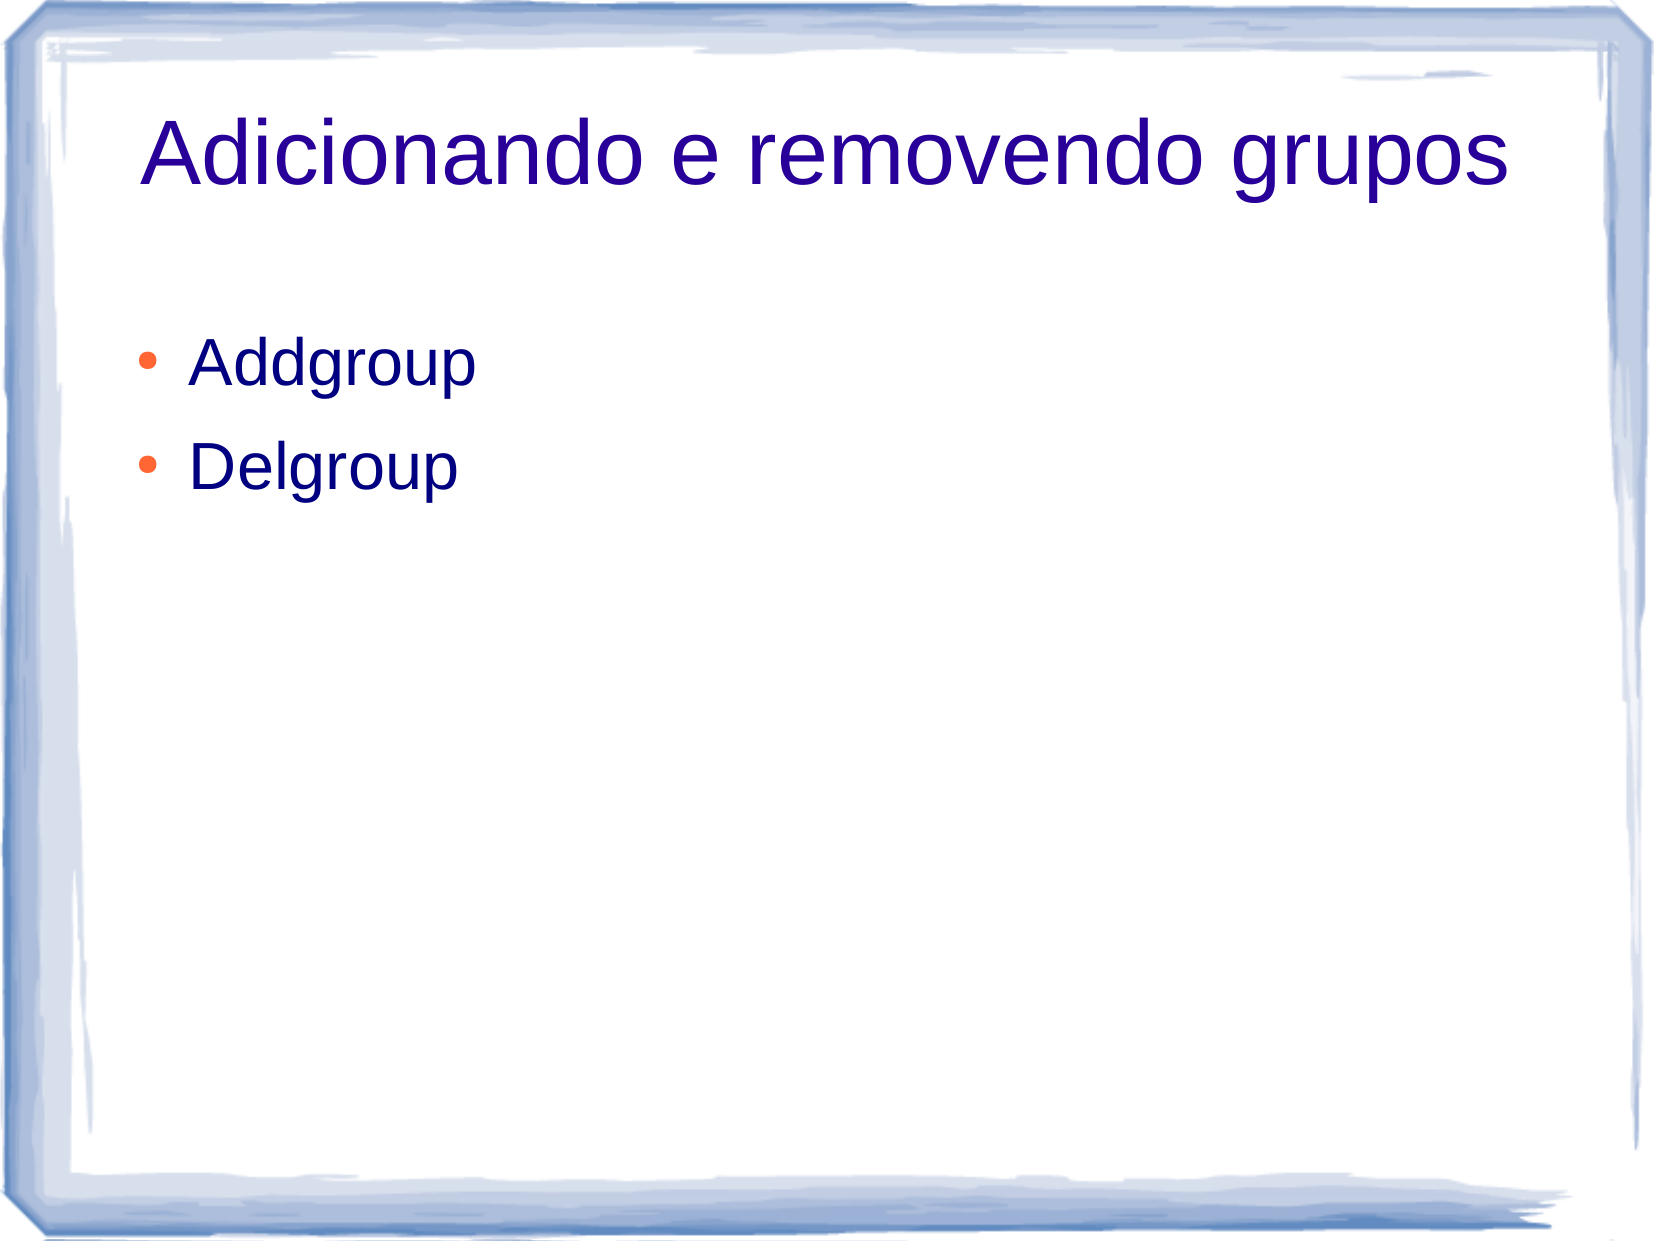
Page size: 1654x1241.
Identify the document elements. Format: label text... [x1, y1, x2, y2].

picture [0, 0, 1654, 1241]
title Adicionando e removendo grupos [82, 49, 1571, 257]
list Addgroup Delgroup [118, 324, 1571, 1045]
